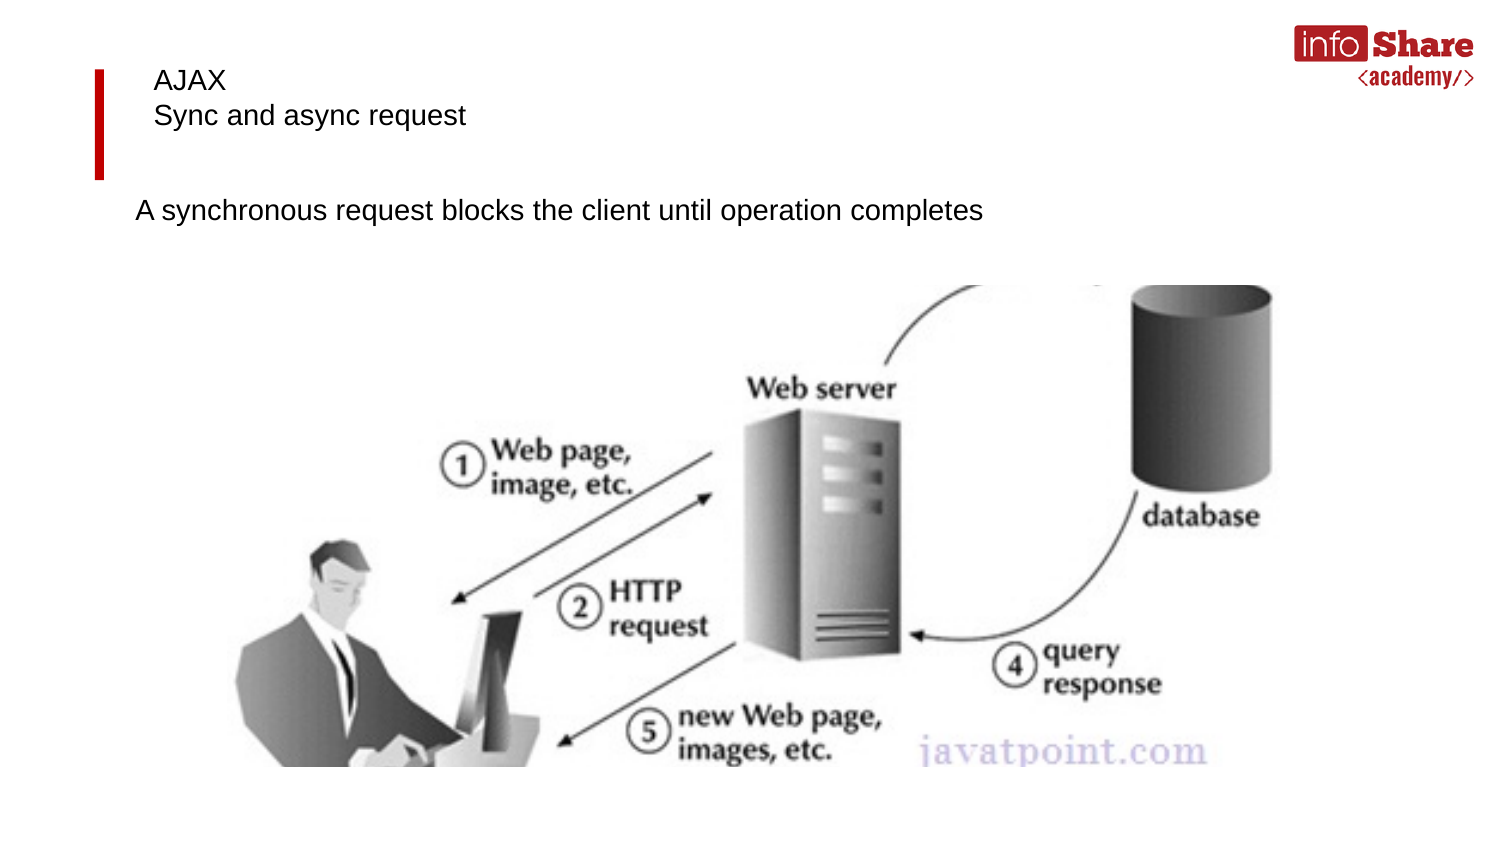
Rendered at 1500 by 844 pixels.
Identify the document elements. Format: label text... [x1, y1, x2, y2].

list A synchronous request blocks the client until operation completes [120, 176, 1351, 736]
title AJAX Sync and async request [138, 45, 1172, 176]
picture [1267, 0, 1500, 117]
picture [227, 285, 1280, 767]
